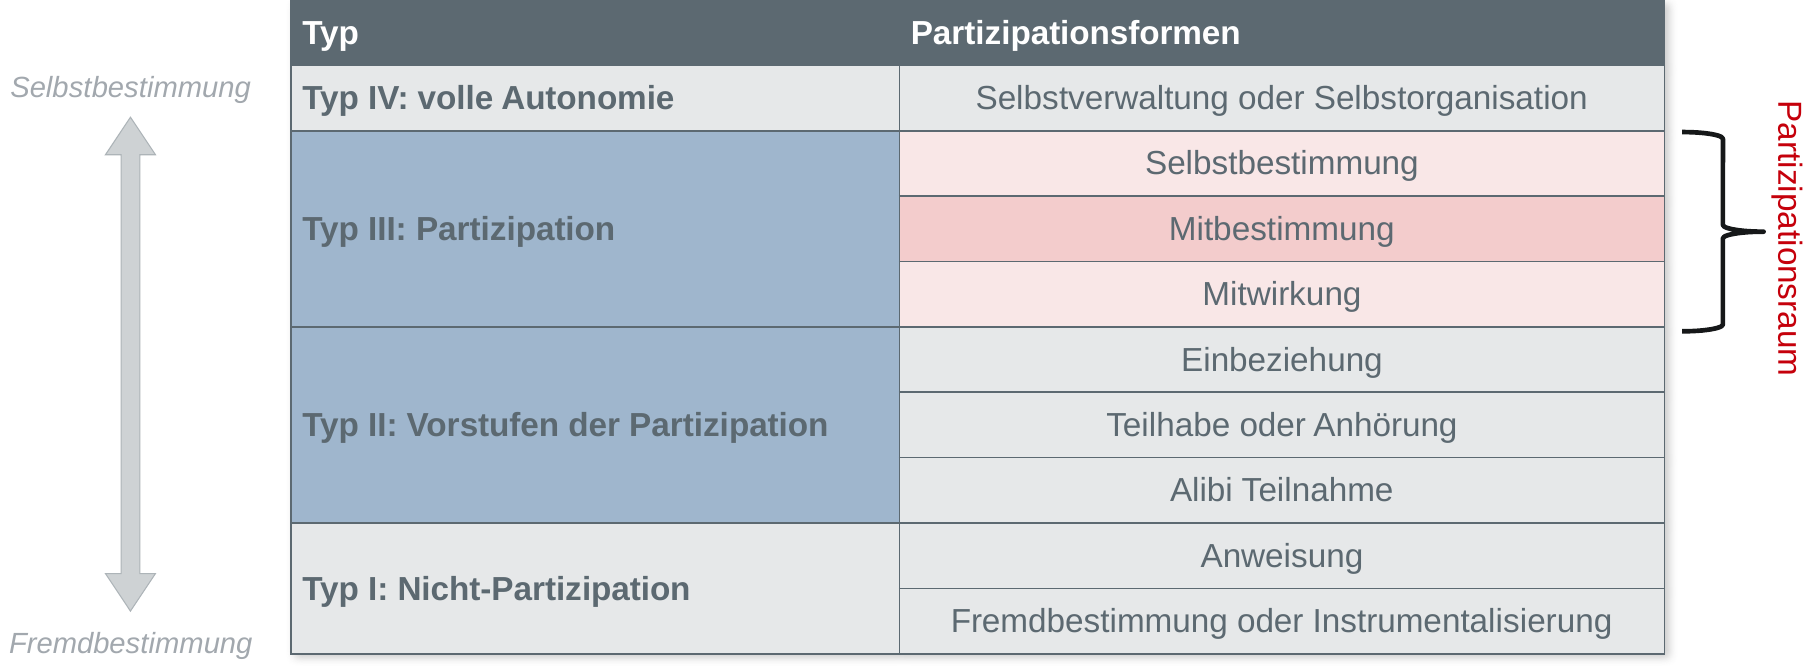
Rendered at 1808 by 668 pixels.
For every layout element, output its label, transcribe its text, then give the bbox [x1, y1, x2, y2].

text_box Fremdbestimmung [0, 617, 268, 667]
table_cell Fremdbestimmung oder Instrumentalisierung [900, 589, 1664, 653]
table_cell Typ IV: volle Autonomie [292, 66, 899, 130]
table_header Typ [292, 1, 899, 65]
table_cell Typ III: Partizipation [292, 132, 899, 326]
text_box Selbstbestimmung [0, 60, 266, 111]
table_header Partizipationsformen [900, 1, 1664, 65]
table_cell Anweisung [900, 524, 1664, 588]
table_cell Mitwirkung [900, 262, 1664, 326]
table_cell Einbeziehung [900, 328, 1664, 391]
table_cell Typ I: Nicht-Partizipation [292, 524, 899, 653]
table_cell Selbstbestimmung [900, 132, 1664, 195]
table_cell Selbstverwaltung oder Selbstorganisation [900, 66, 1664, 130]
table_cell Mitbestimmung [900, 197, 1664, 261]
text_box Partizipationsraum [1764, 85, 1808, 437]
table_cell Alibi Teilnahme [900, 458, 1664, 522]
text_box [105, 117, 156, 612]
table_cell Typ II: Vorstufen der Partizipation [292, 328, 899, 522]
table_cell Teilhabe oder Anhörung [900, 393, 1664, 457]
